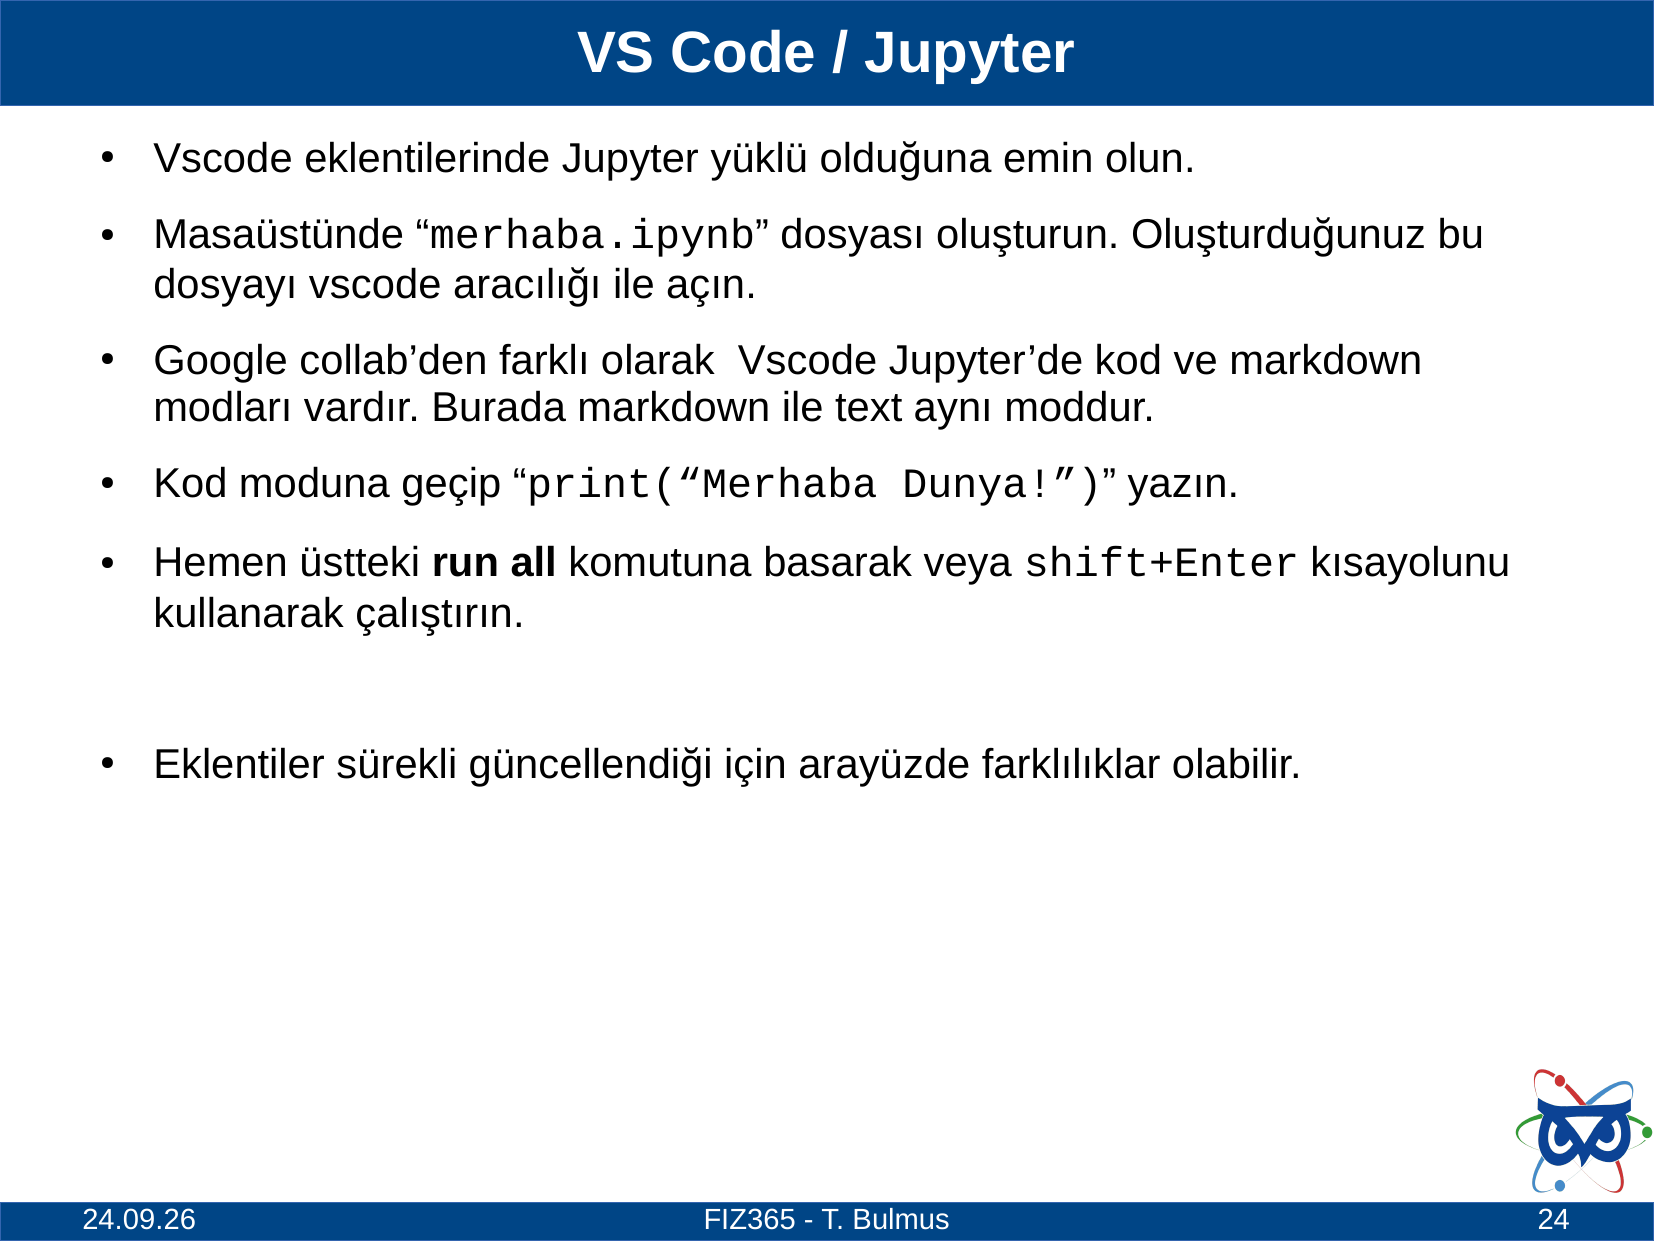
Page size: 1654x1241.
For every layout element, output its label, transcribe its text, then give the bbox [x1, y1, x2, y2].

picture [1514, 1061, 1653, 1201]
list Vscode eklentilerinde Jupyter yüklü olduğuna emin olun. Masaüstünde “merhaba.ipynb” dosyası oluşturun. Oluşturduğunuz bu dosyayı vscode aracılığı ile açın. Google collab’den farklı olarak Vscode Jupyter’de kod ve markdown modları vardır. Burada markdown ile text aynı moddur. Kod moduna geçip “print(“Merhaba Dunya!”)” yazın. Hemen üstteki run all komutuna basarak veya shift+Enter kısayolunu kullanarak çalıştırın. Eklentiler sürekli güncellendiği için arayüzde farklılıklar olabilir. [82, 134, 1571, 855]
title VS Code / Jupyter [0, 0, 1653, 106]
